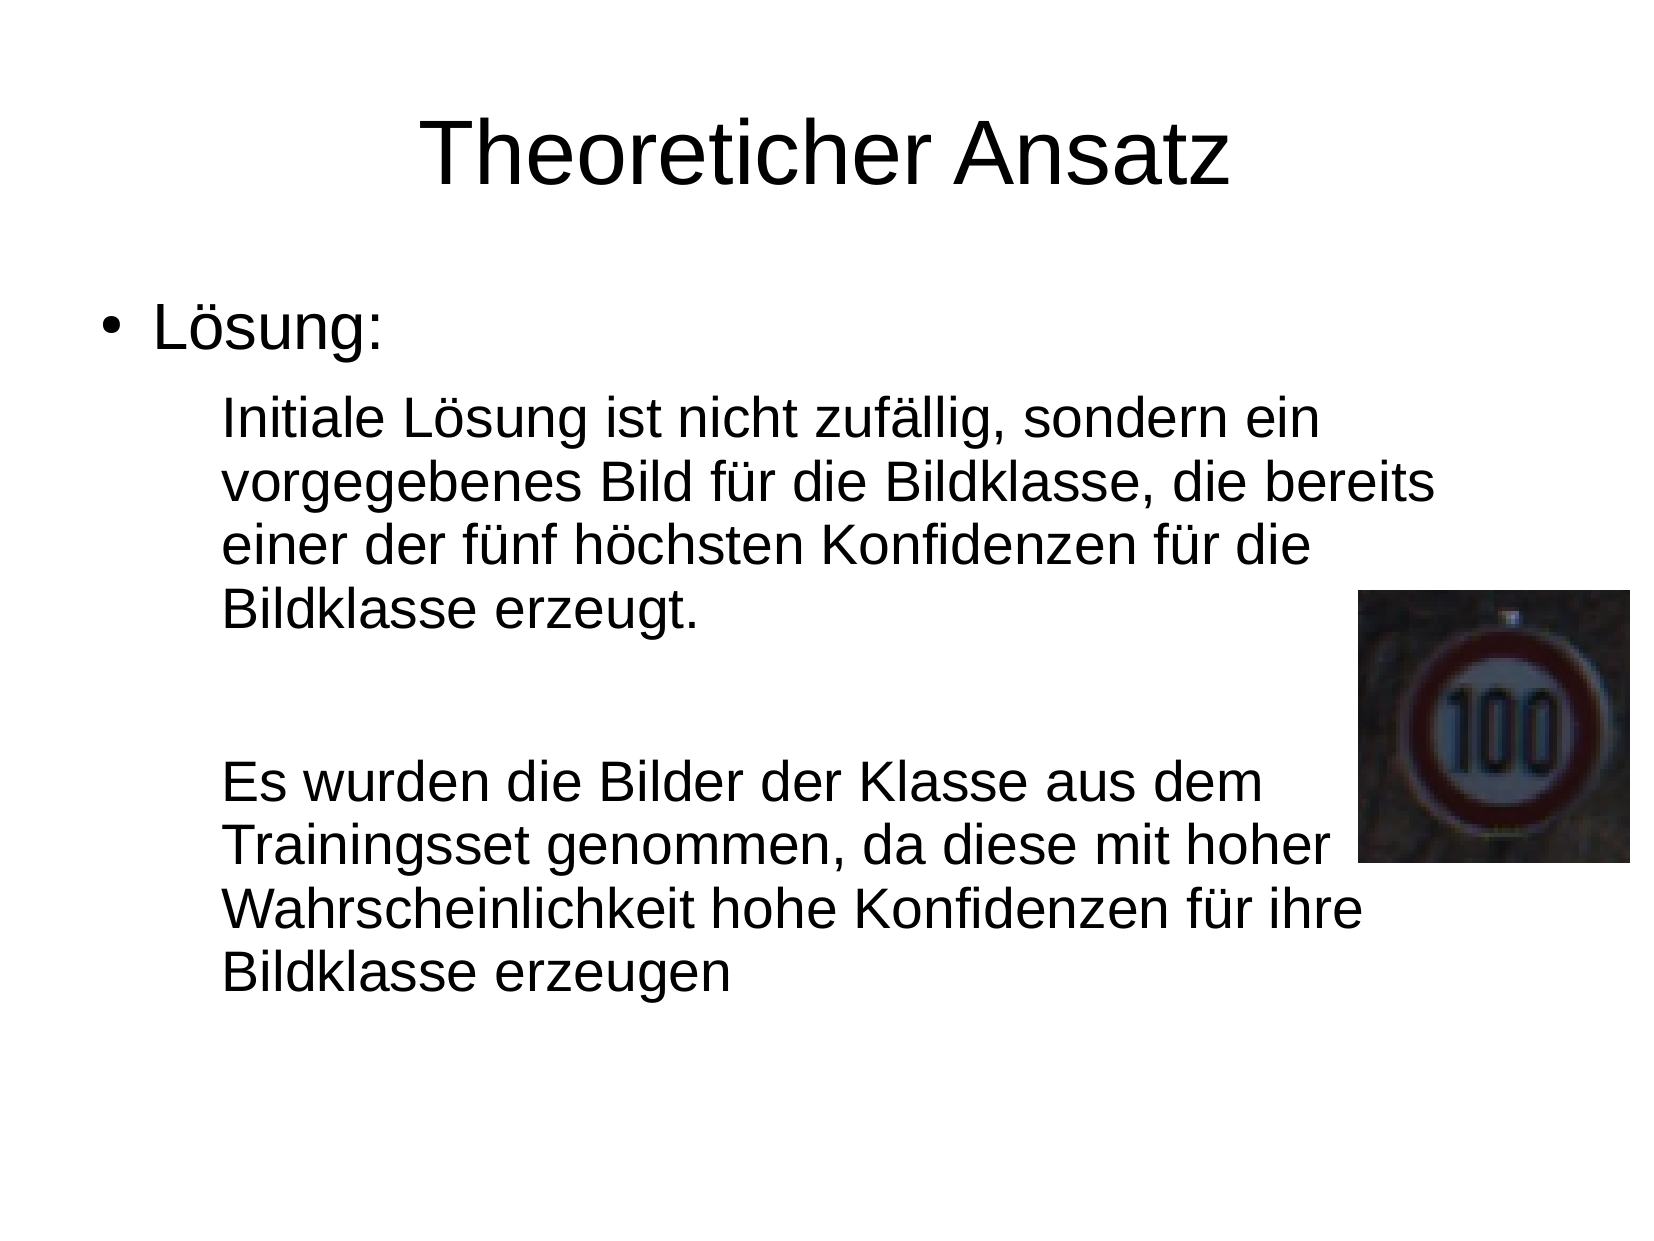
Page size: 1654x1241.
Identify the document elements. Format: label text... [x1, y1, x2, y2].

list Lösung: Initiale Lösung ist nicht zufällig, sondern ein vorgegebenes Bild für die Bildklasse, die bereits einer der fünf höchsten Konfidenzen für die Bildklasse erzeugt. Es wurden die Bilder der Klasse aus dem Trainingsset genommen, da diese mit hoher Wahrscheinlichkeit hohe Konfidenzen für ihre Bildklasse erzeugen [82, 290, 1571, 1010]
title Theoreticher Ansatz [82, 49, 1571, 257]
picture [1358, 590, 1630, 863]
